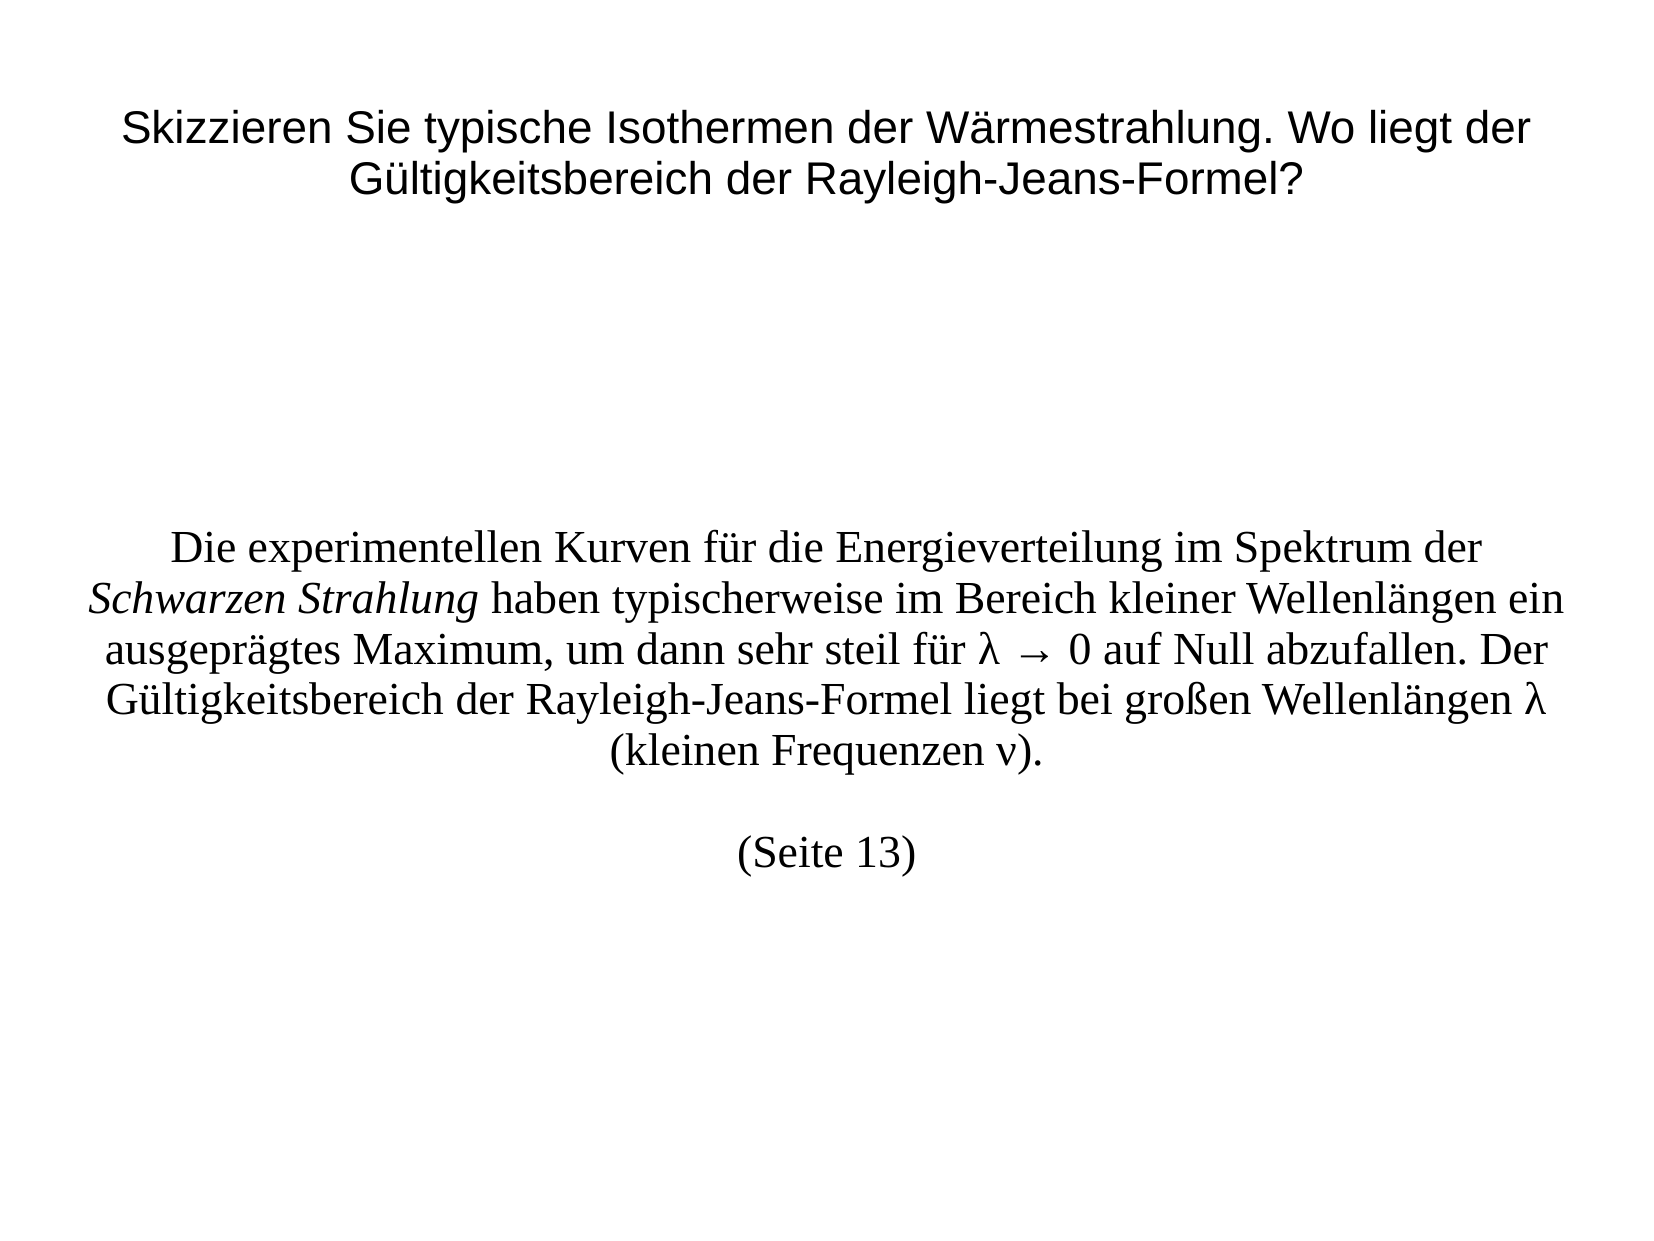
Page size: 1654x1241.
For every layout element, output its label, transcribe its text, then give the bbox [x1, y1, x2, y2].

title Skizzieren Sie typische Isothermen der Wärmestrahlung. Wo liegt der Gültigkeitsbereich der Rayleigh-Jeans-Formel? [82, 49, 1571, 257]
subtitle Die experimentellen Kurven für die Energieverteilung im Spektrum der Schwarzen Strahlung haben typischerweise im Bereich kleiner Wellenlängen ein ausgeprägtes Maximum, um dann sehr steil für λ → 0 auf Null abzufallen. Der Gültigkeitsbereich der Rayleigh-Jeans-Formel liegt bei großen Wellenlängen λ (kleinen Frequenzen ν). (Seite 13) [82, 290, 1571, 1109]
